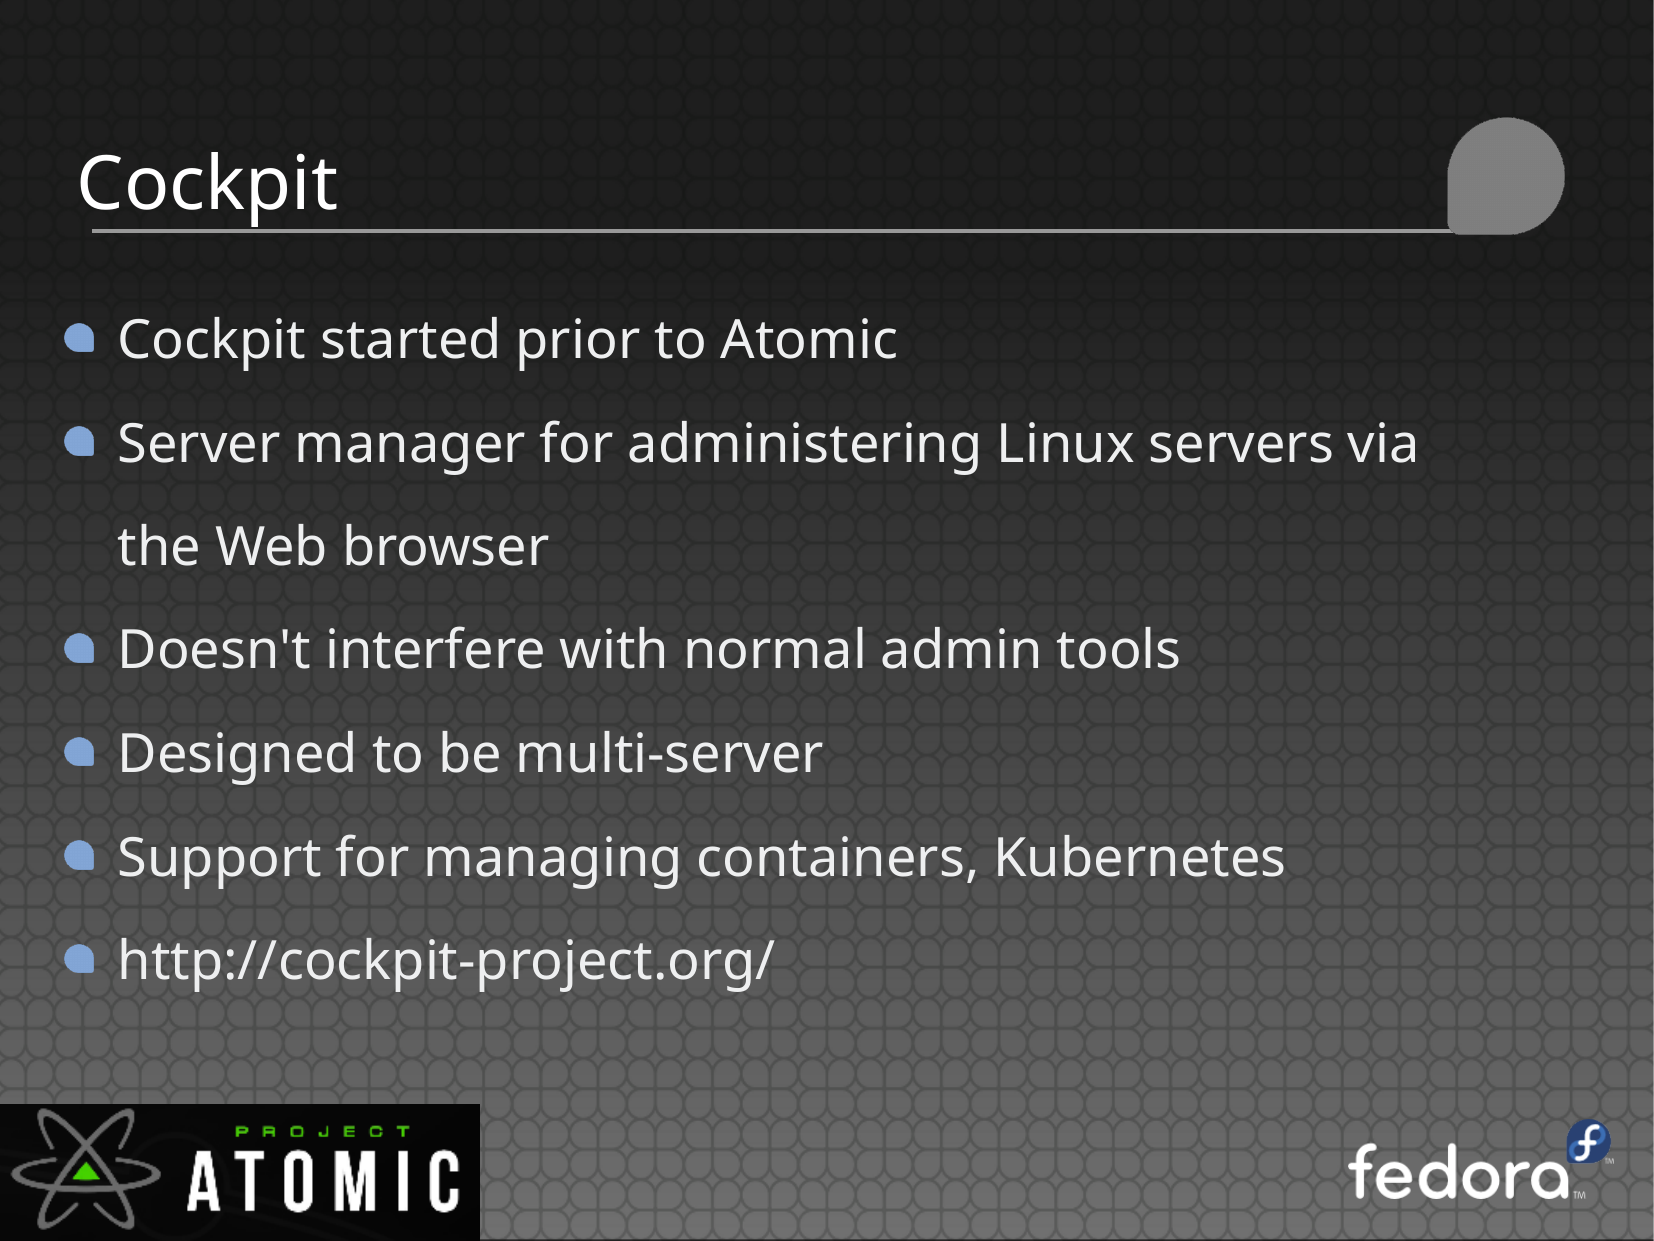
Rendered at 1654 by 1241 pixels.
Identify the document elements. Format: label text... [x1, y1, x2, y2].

picture [0, 0, 1654, 1241]
title Cockpit [76, 112, 1566, 249]
list Cockpit started prior to Atomic Server manager for administering Linux servers via the Web browser Doesn't interfere with normal admin tools Designed to be multi-server Support for managing containers, Kubernetes http://cockpit-project.org/ [46, 300, 1536, 1105]
